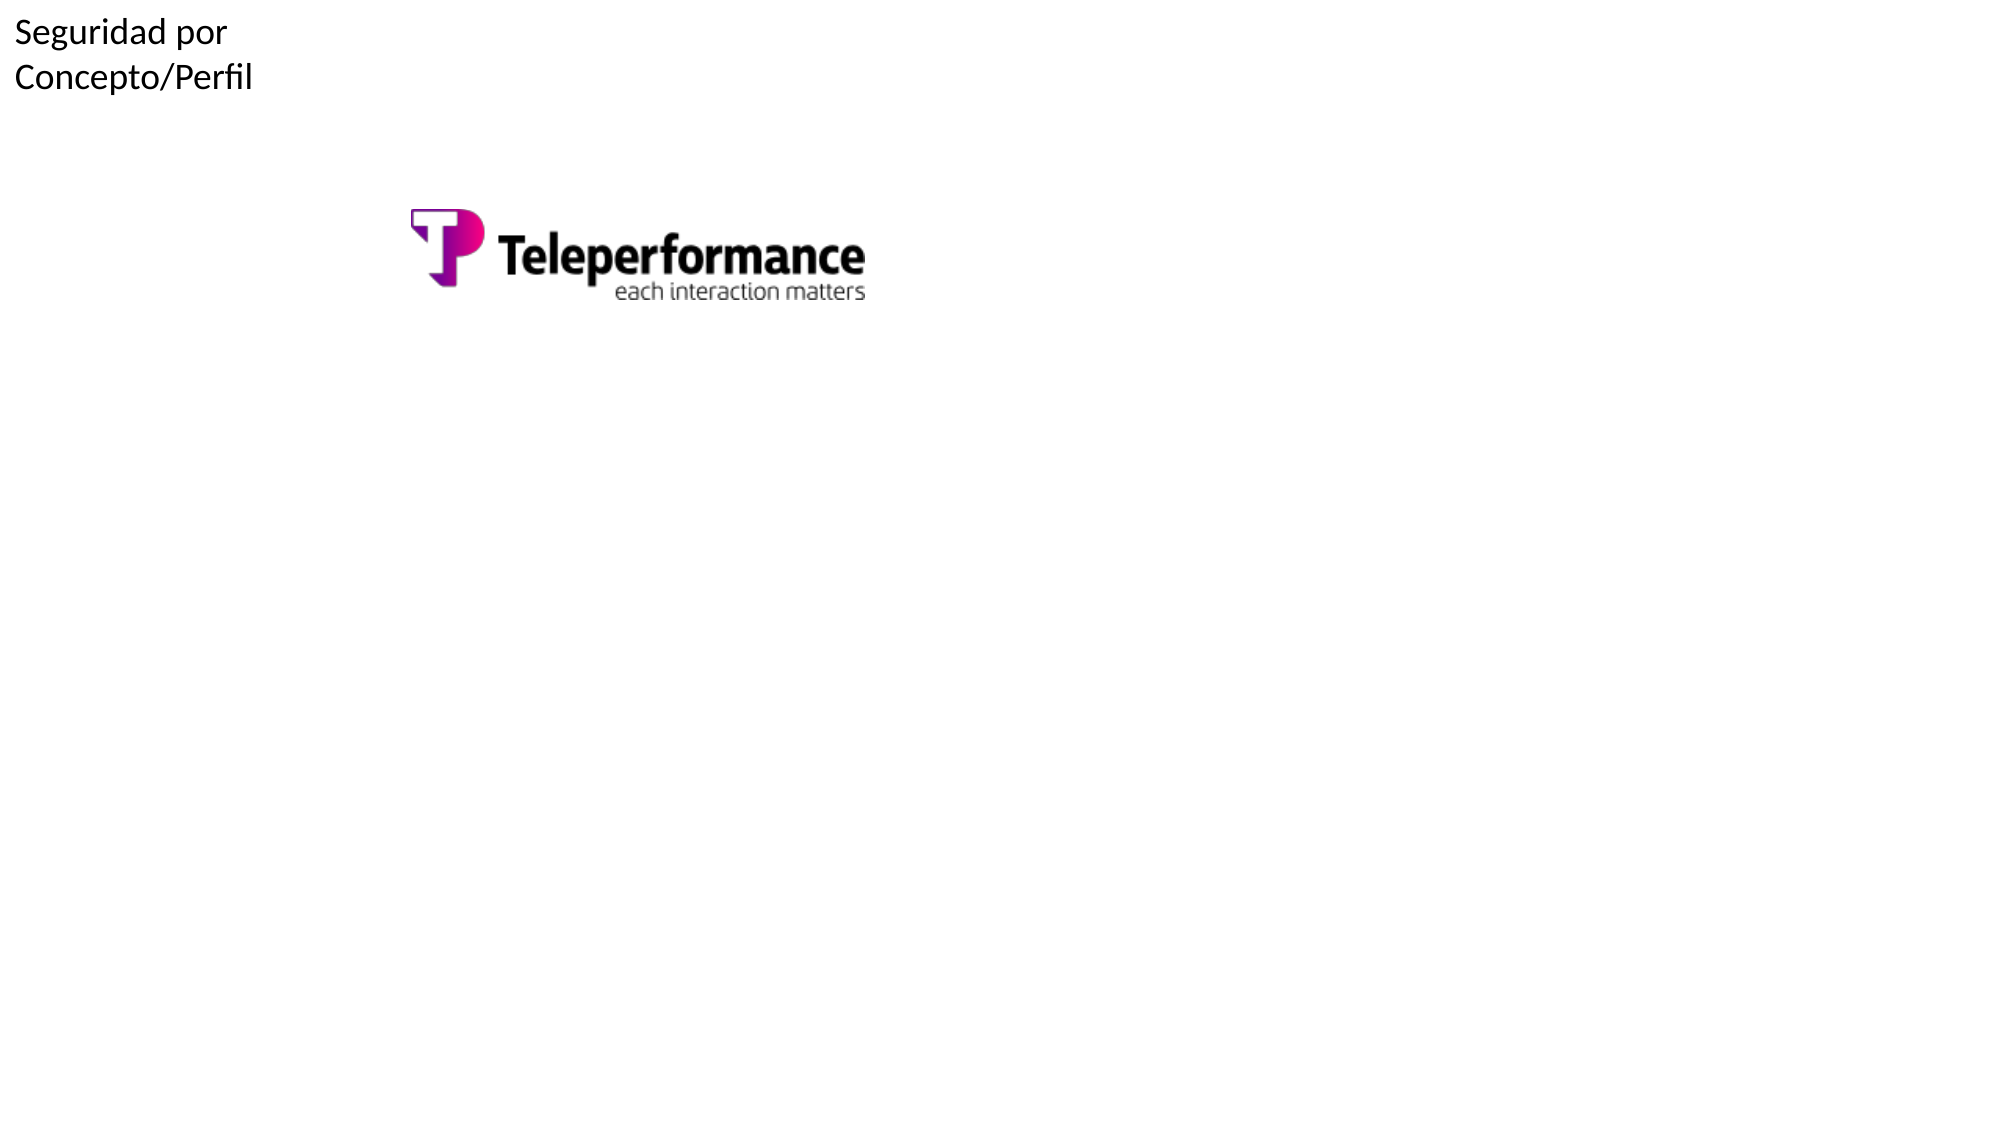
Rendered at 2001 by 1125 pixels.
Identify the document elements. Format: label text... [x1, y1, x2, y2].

text_box Seguridad por Concepto/Perfil [0, 0, 412, 105]
picture [411, 209, 865, 300]
